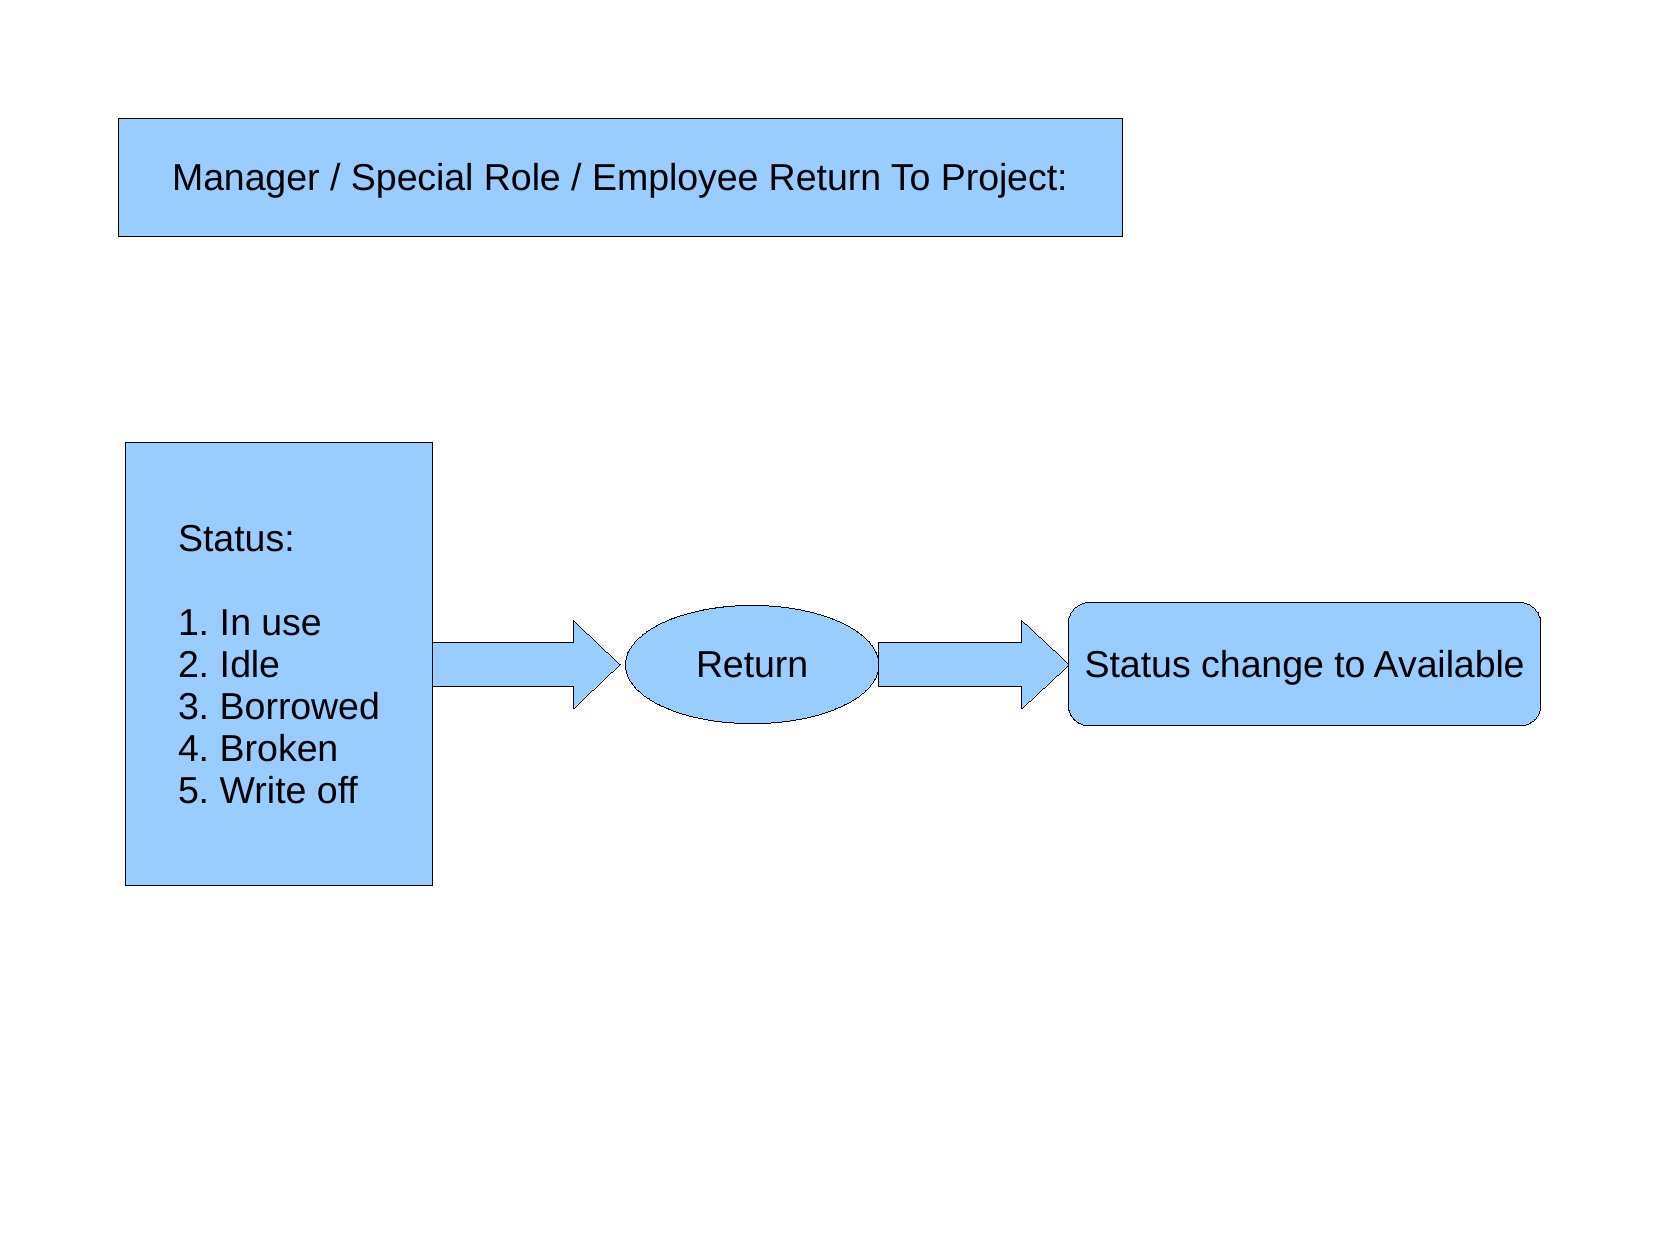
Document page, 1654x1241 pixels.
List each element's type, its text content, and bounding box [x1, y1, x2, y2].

text_box [432, 620, 621, 709]
text_box [878, 620, 1068, 709]
text_box Return [625, 605, 878, 724]
text_box Status change to Available [1068, 602, 1541, 726]
text_box Manager / Special Role / Employee Return To Project: [118, 118, 1123, 237]
text_box Status: 1. In use 2. Idle 3. Borrowed 4. Broken 5. Write off [125, 442, 433, 886]
